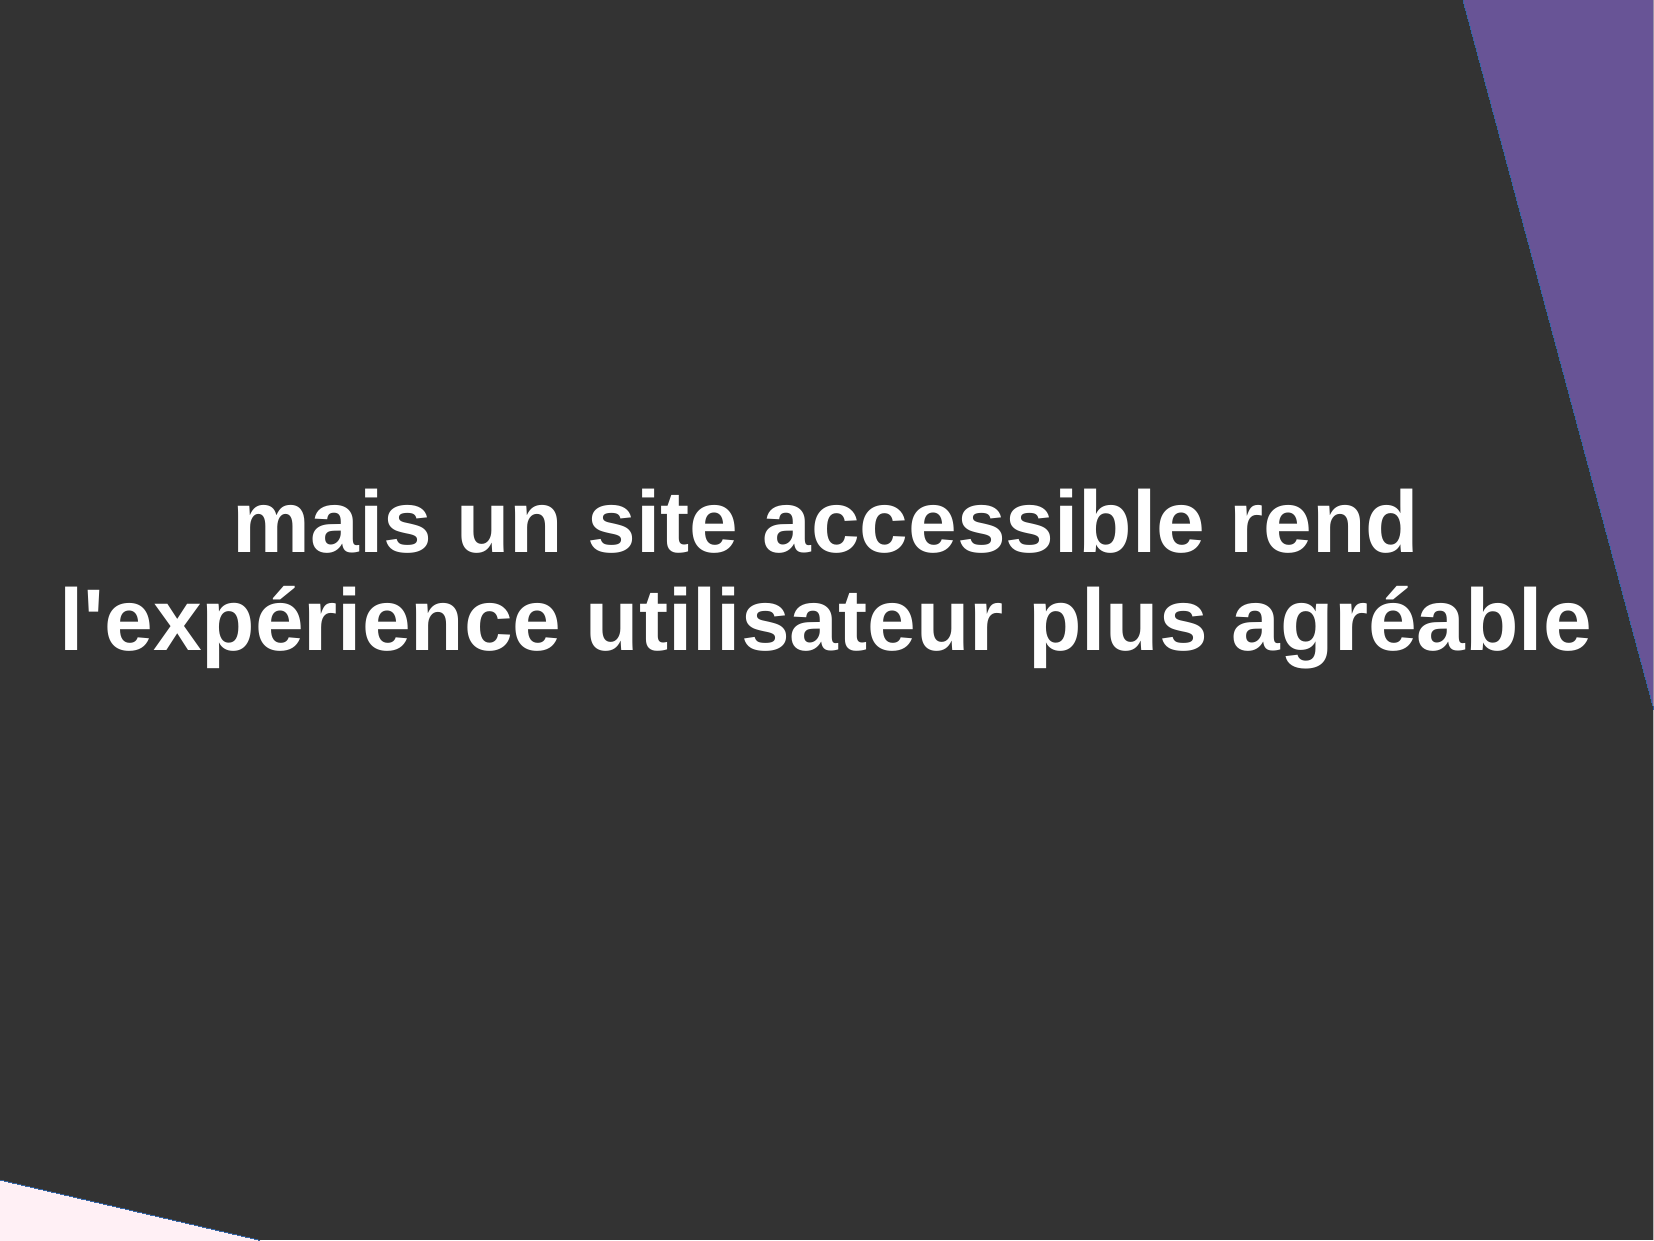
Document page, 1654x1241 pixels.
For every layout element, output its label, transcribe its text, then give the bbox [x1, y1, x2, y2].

text_box [0, 1179, 264, 1241]
title mais un site accessible rend l'expérience utilisateur plus agréable [31, 473, 1622, 767]
text_box [1463, 0, 1654, 710]
